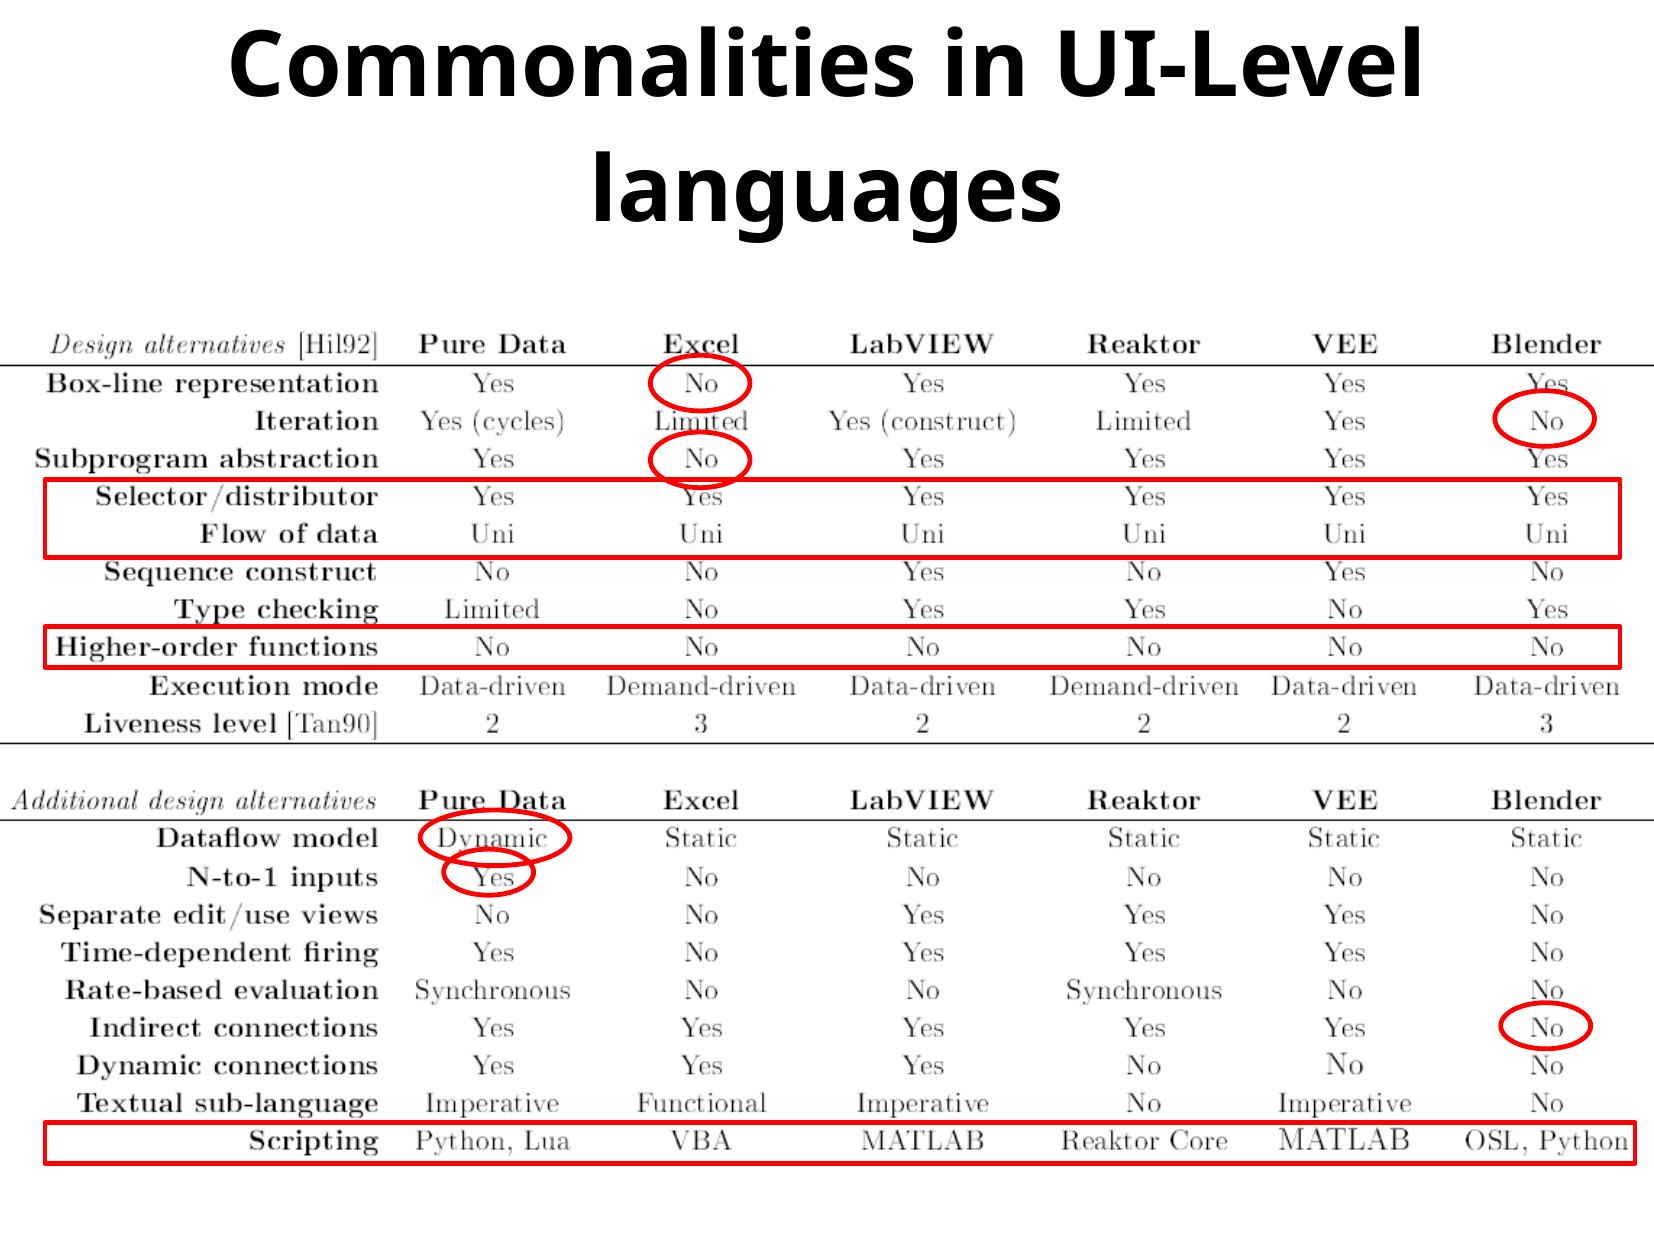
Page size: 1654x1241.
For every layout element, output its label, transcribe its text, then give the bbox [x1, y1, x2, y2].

title Commonalities in UI-Level languages [82, 19, 1571, 227]
picture [47, 1125, 1633, 1161]
picture [0, 315, 1654, 1164]
